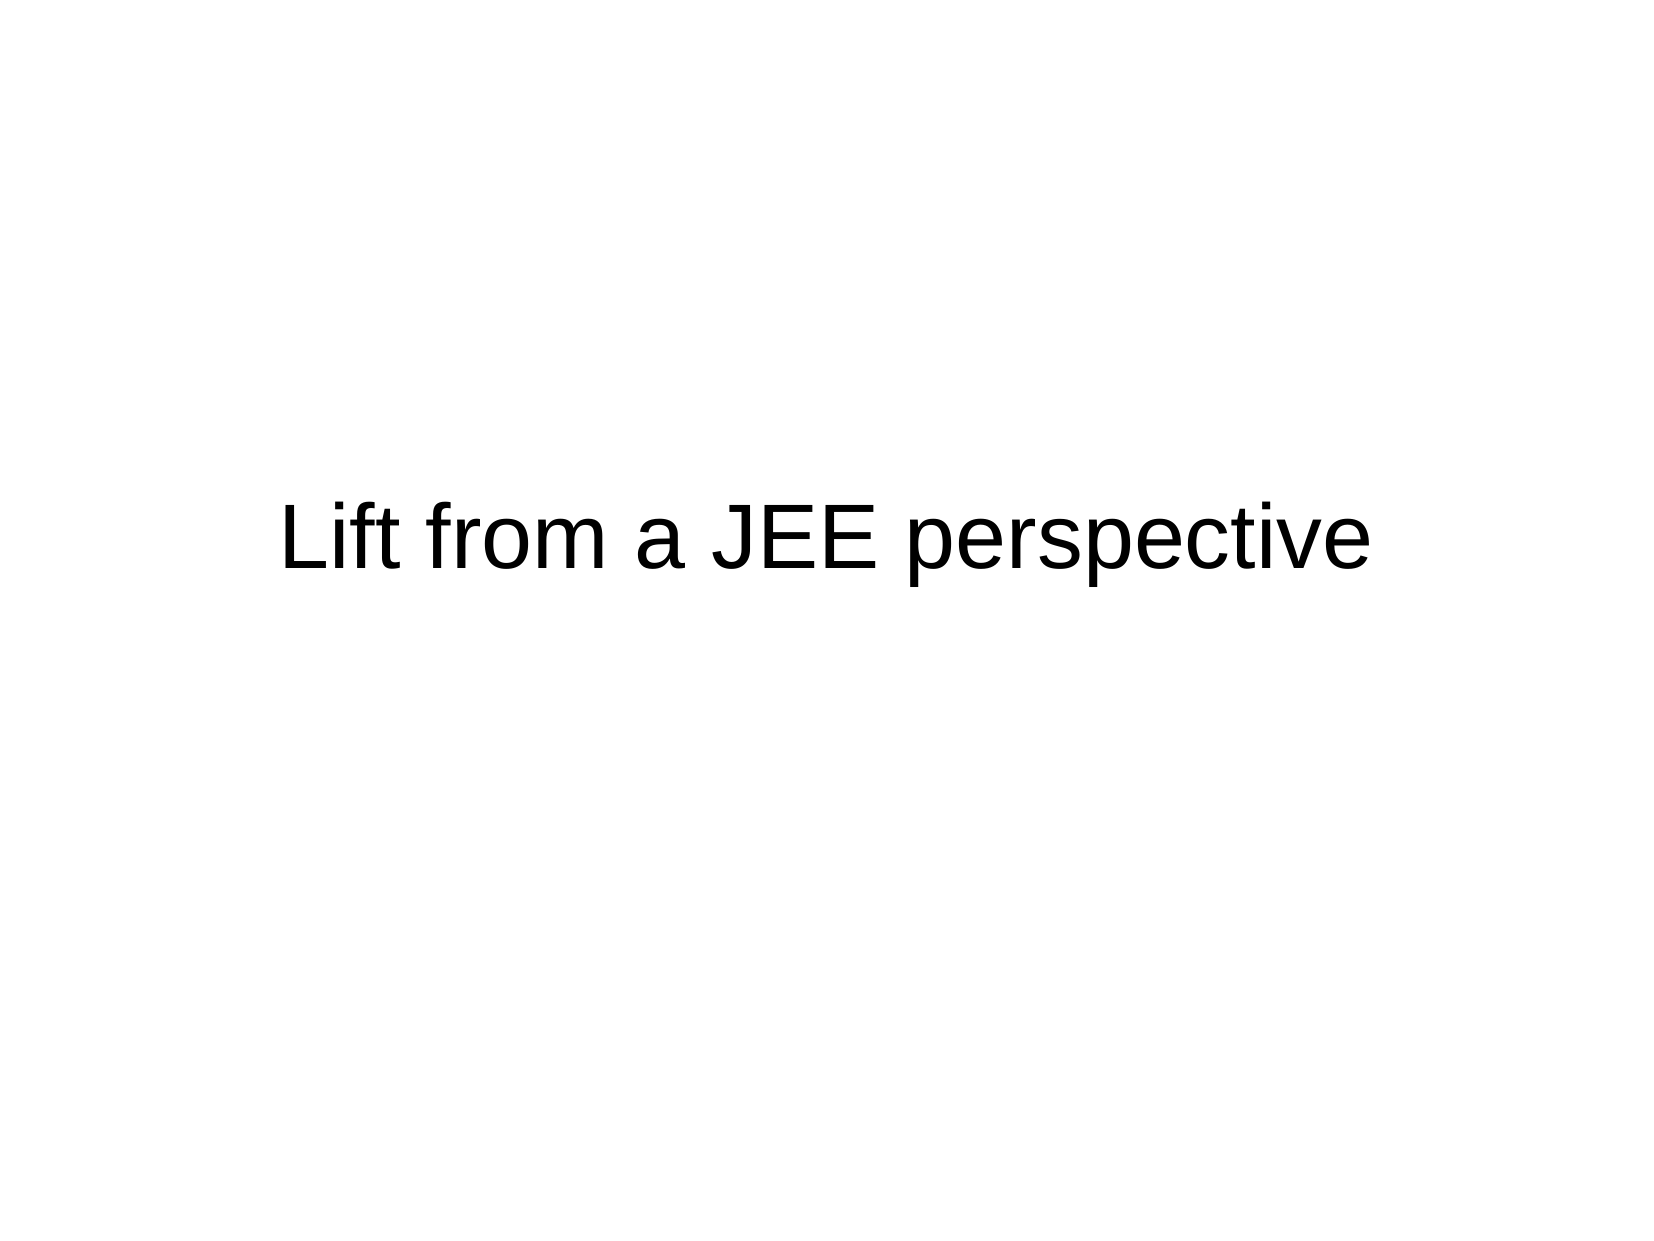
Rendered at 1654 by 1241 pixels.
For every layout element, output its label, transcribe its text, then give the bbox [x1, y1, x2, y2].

title Lift from a JEE perspective [82, 433, 1571, 641]
